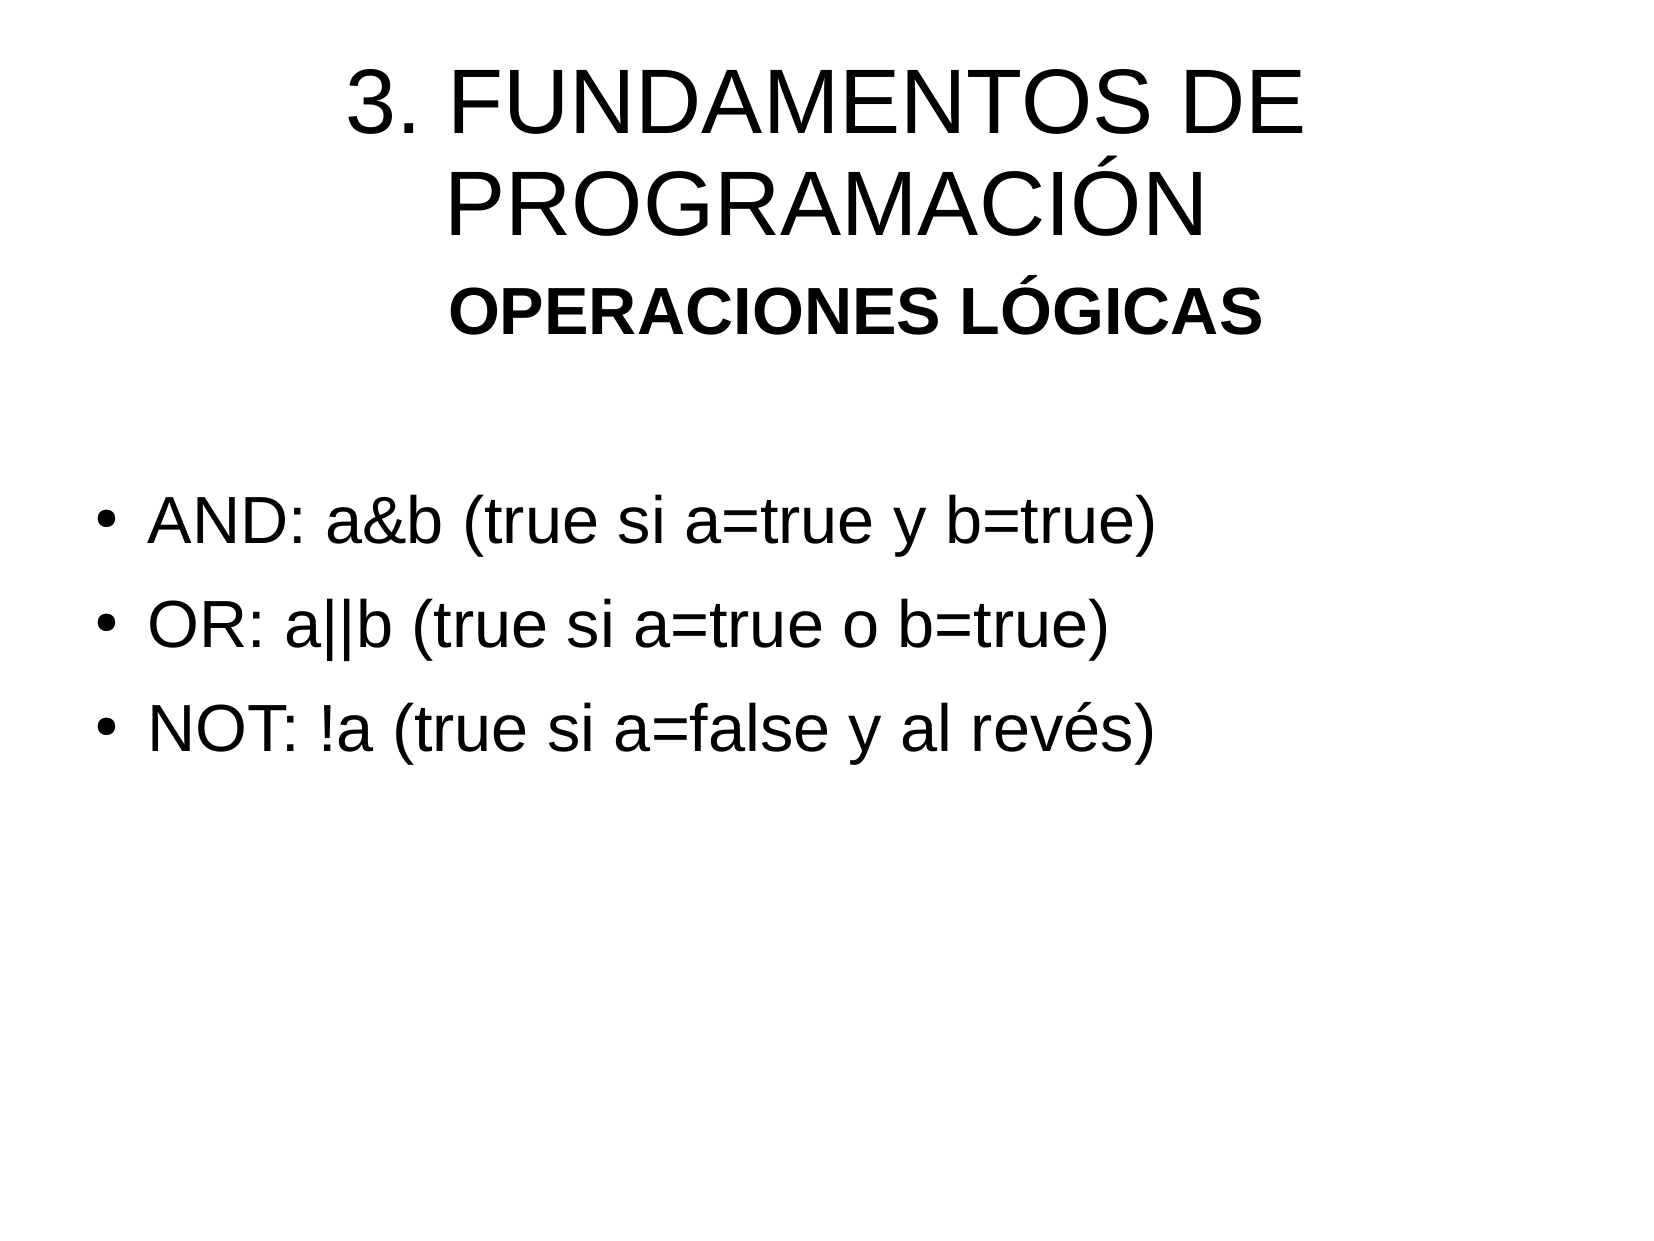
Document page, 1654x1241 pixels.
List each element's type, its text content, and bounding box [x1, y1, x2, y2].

list OPERACIONES LÓGICAS AND: a&b (true si a=true y b=true) OR: a||b (true si a=true o b=true) NOT: !a (true si a=false y al revés) [76, 274, 1565, 1093]
title 3. FUNDAMENTOS DE PROGRAMACIÓN [82, 49, 1571, 257]
